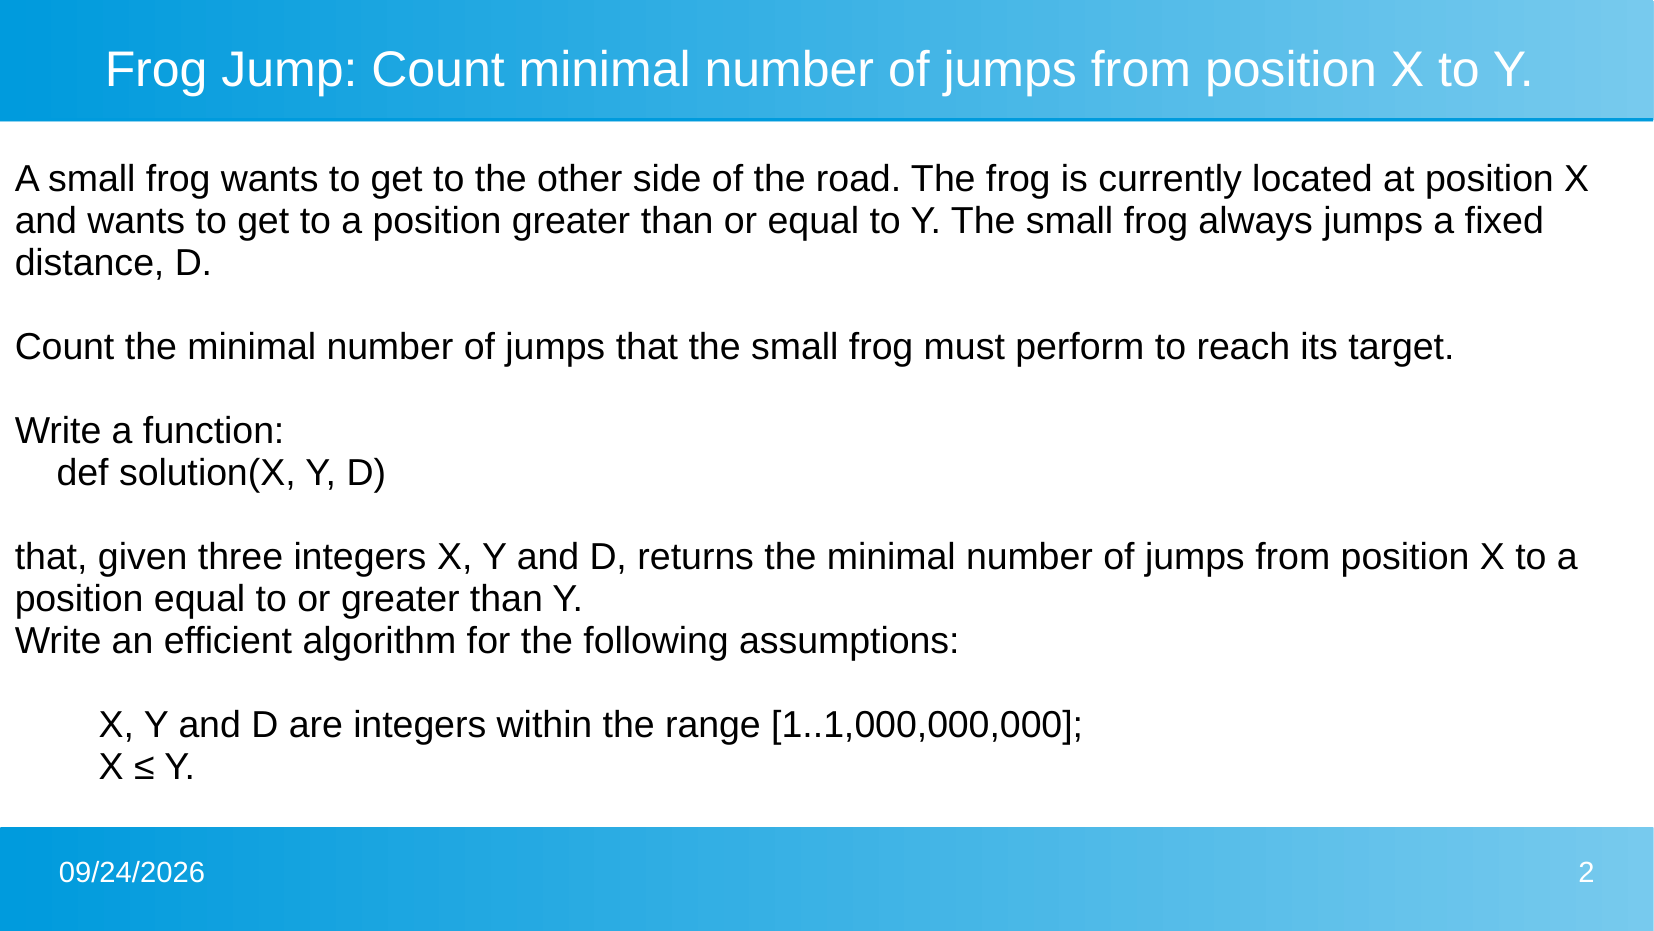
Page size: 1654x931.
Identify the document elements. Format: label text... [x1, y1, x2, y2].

title Frog Jump: Count minimal number of jumps from position X to Y. [59, 29, 1595, 108]
text_box A small frog wants to get to the other side of the road. The frog is currently located at position X and wants to get to a position greater than or equal to Y. The small frog always jumps a fixed distance, D. Count the minimal number of jumps that the small frog must perform to reach its target. Write a function: def solution(X, Y, D) that, given three integers X, Y and D, returns the minimal number of jumps from position X to a position equal to or greater than Y. Write an efficient algorithm for the following assumptions: X, Y and D are integers within the range [1..1,000,000,000]; X ≤ Y. [0, 150, 1654, 931]
